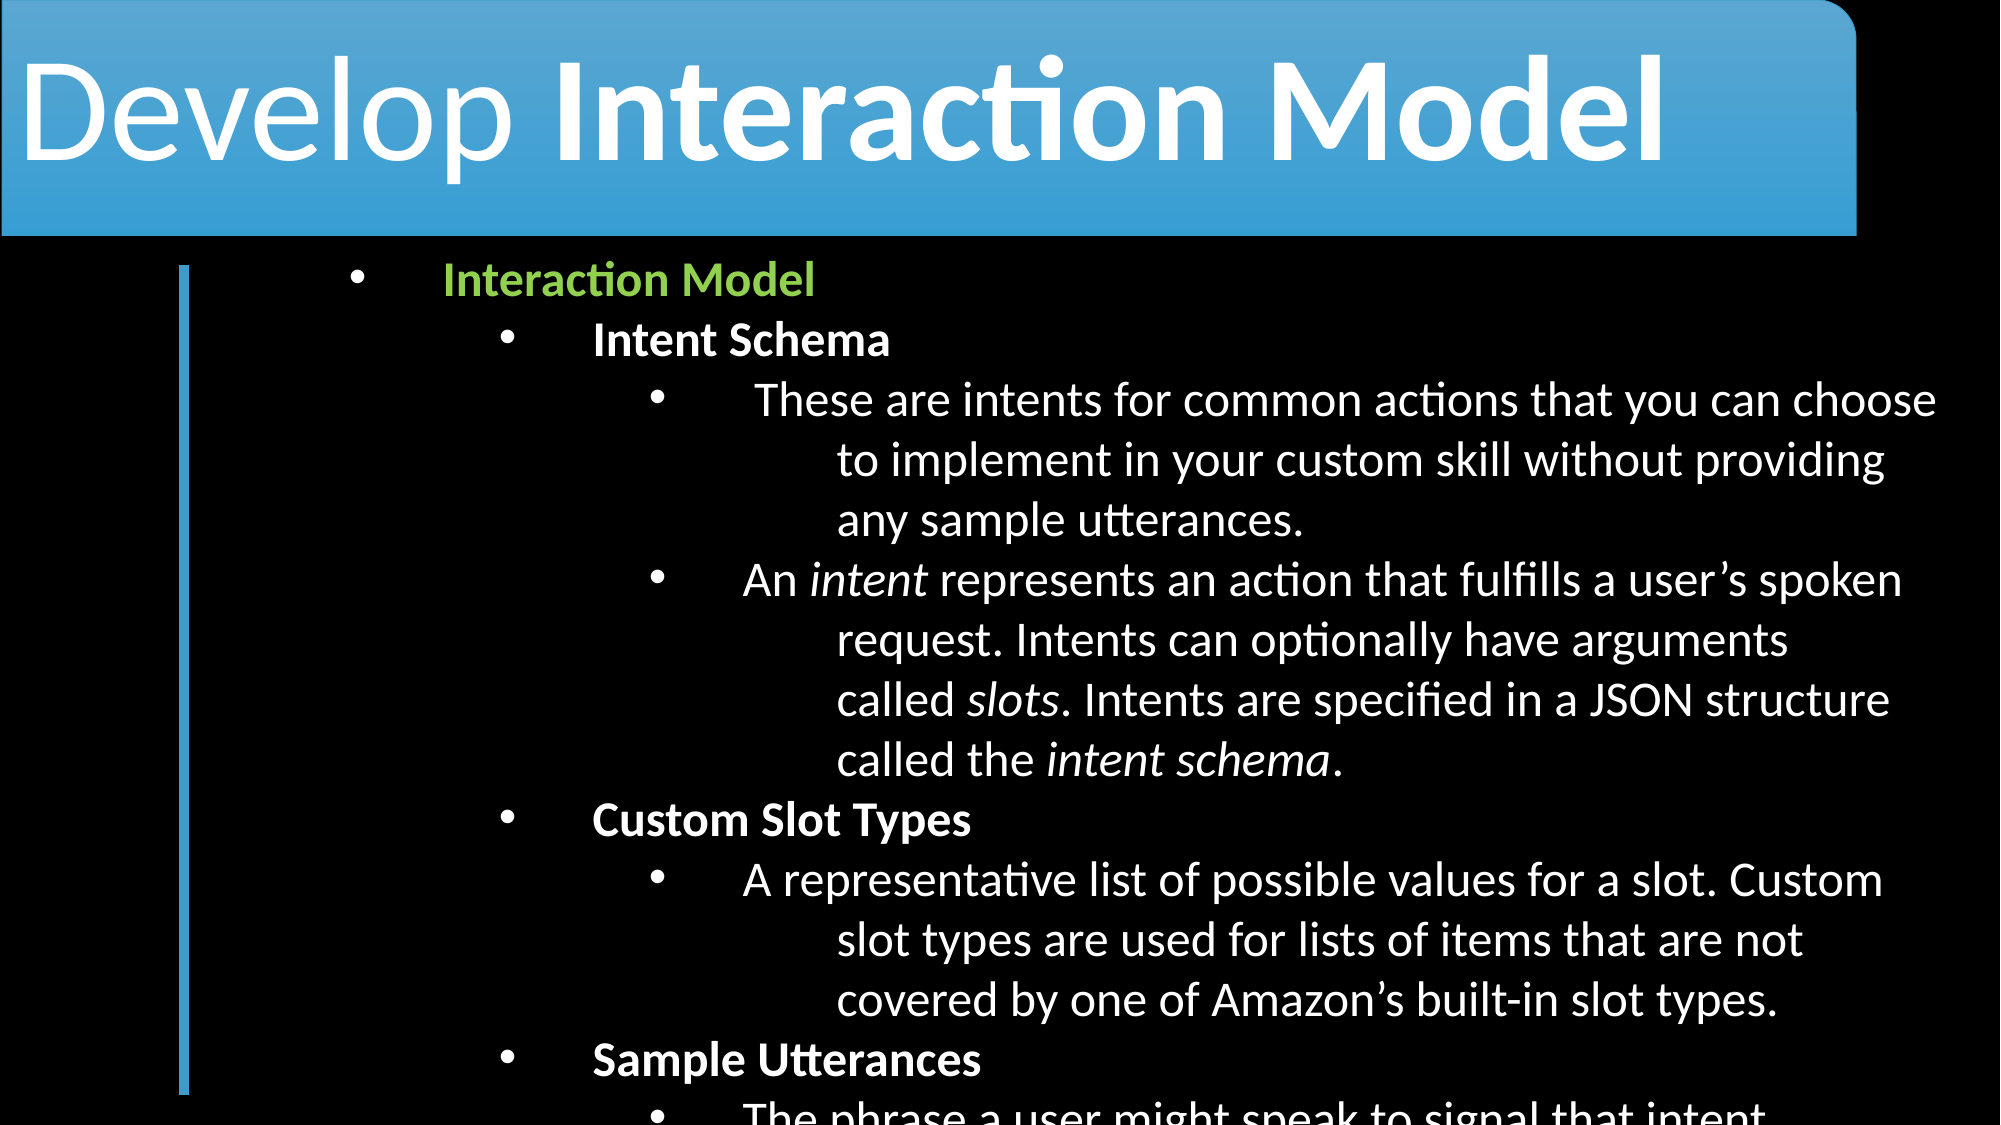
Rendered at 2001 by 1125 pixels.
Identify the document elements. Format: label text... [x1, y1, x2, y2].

text_box Interaction Model Intent Schema These are intents for common actions that you can choose to implement in your custom skill without providing any sample utterances. An intent represents an action that fulfills a user’s spoken request. Intents can optionally have arguments called slots. Intents are specified in a JSON structure called the intent schema. Custom Slot Types A representative list of possible values for a slot. Custom slot types are used for lists of items that are not covered by one of Amazon’s built-in slot types. Sample Utterances The phrase a user might speak to signal that intent. [184, 239, 1954, 1125]
text_box Develop Interaction Model [2, 3, 1685, 198]
text_box [2, 0, 1857, 236]
